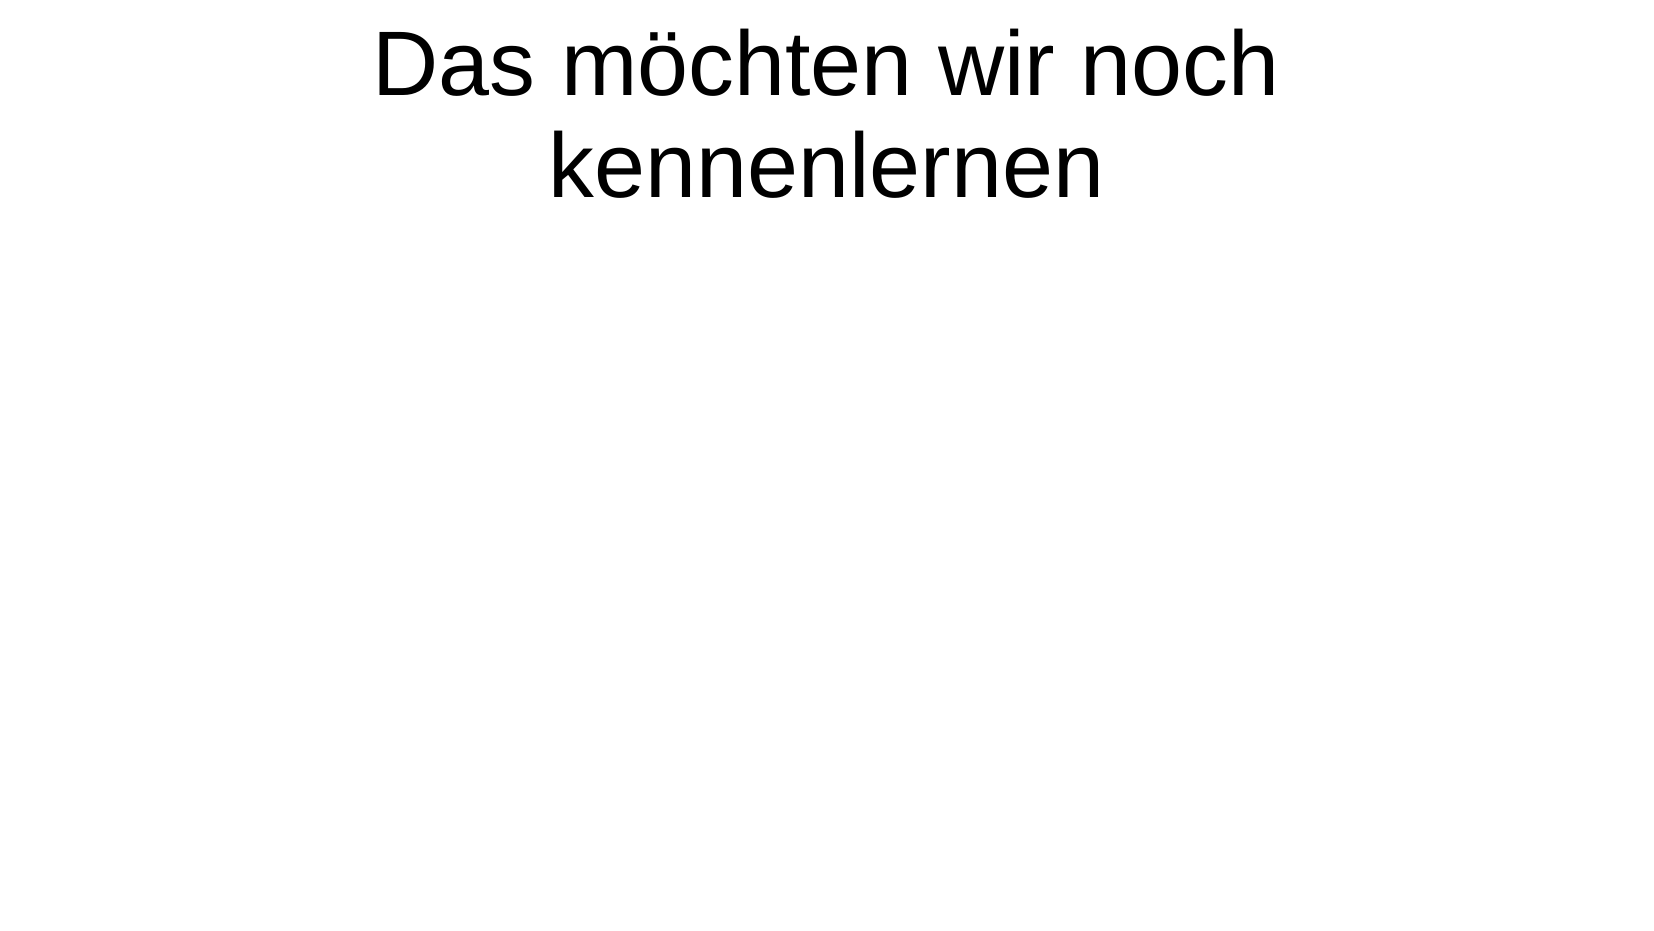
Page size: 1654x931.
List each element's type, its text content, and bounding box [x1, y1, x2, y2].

title Das möchten wir noch kennenlernen [82, 12, 1571, 218]
